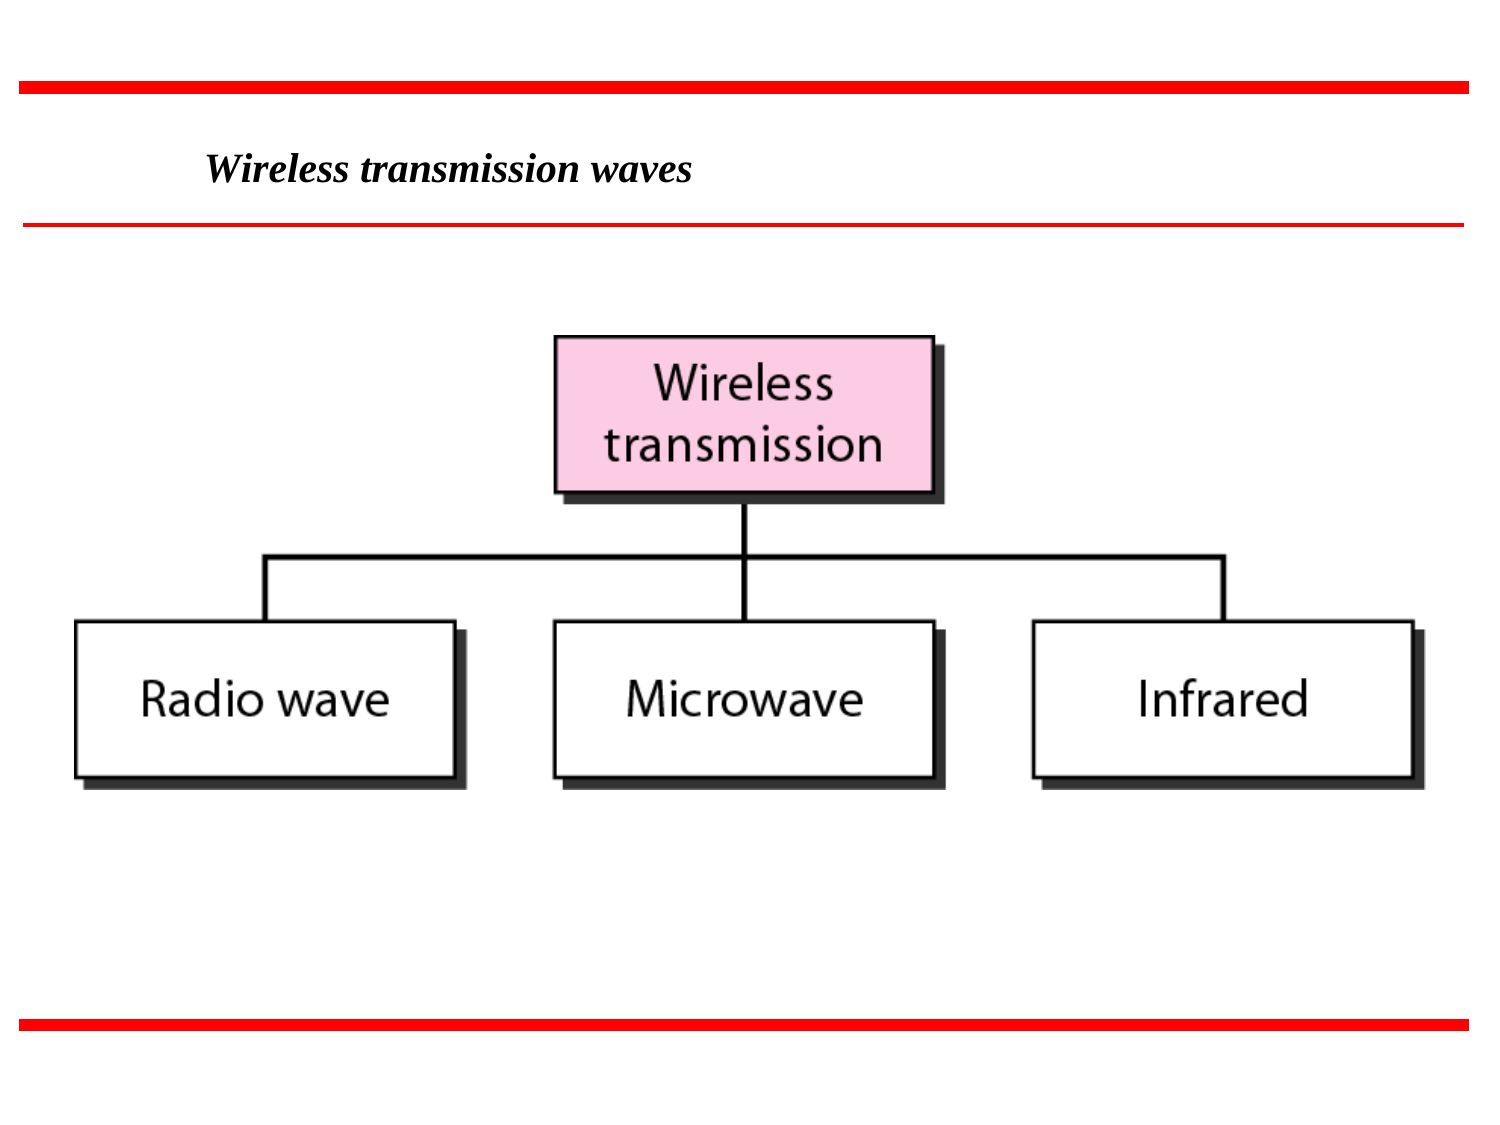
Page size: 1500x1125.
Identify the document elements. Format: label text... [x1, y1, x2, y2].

picture [74, 335, 1426, 790]
text_box Wireless transmission waves [176, 124, 709, 201]
